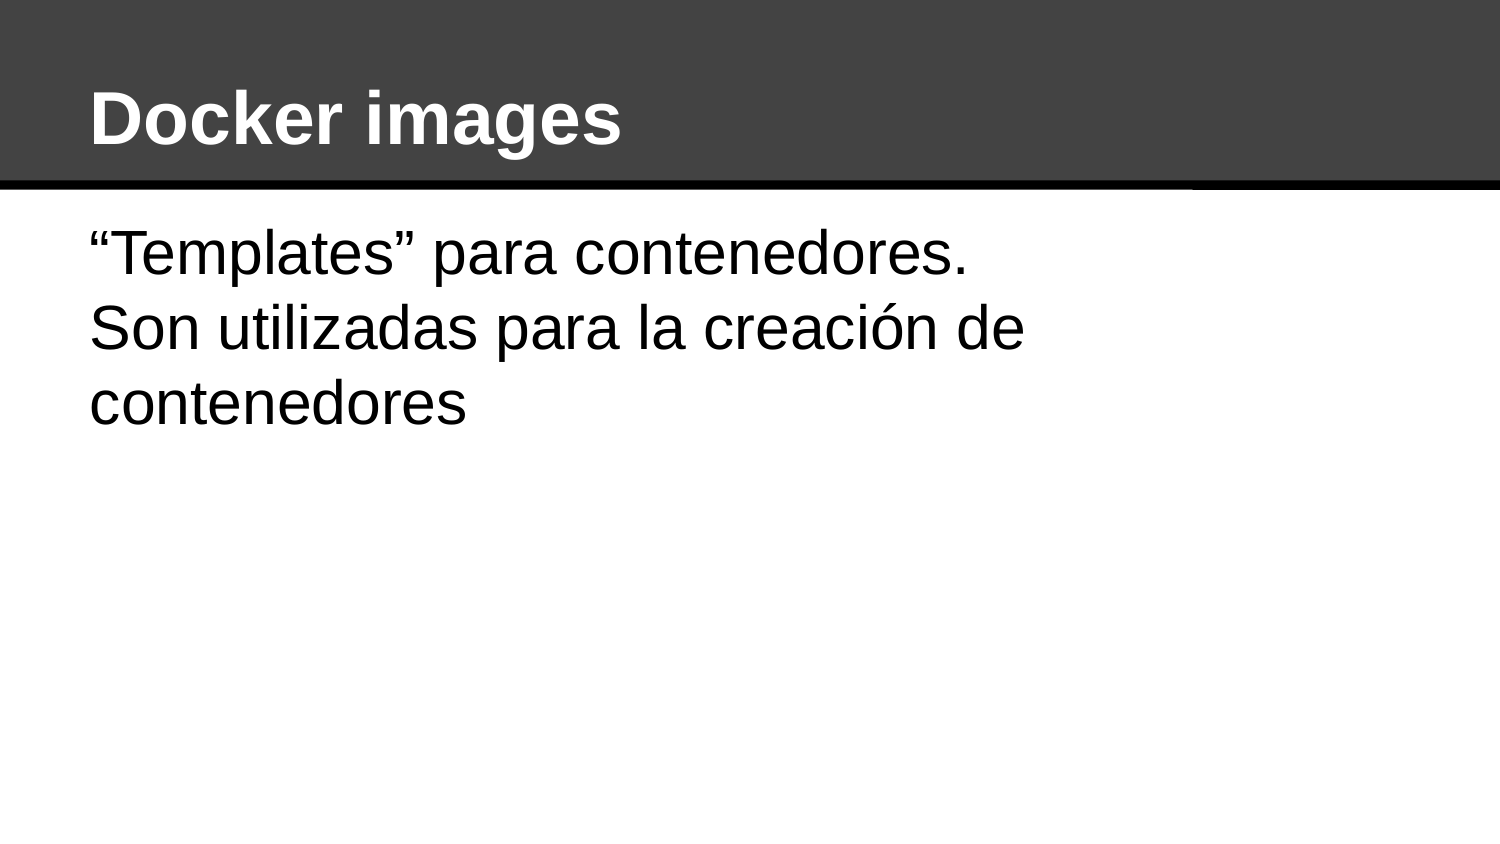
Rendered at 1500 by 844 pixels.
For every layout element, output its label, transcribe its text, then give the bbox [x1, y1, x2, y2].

text_box “Templates” para contenedores. Son utilizadas para la creación de contenedores [75, 196, 1425, 808]
text_box Docker images [75, 33, 1425, 175]
